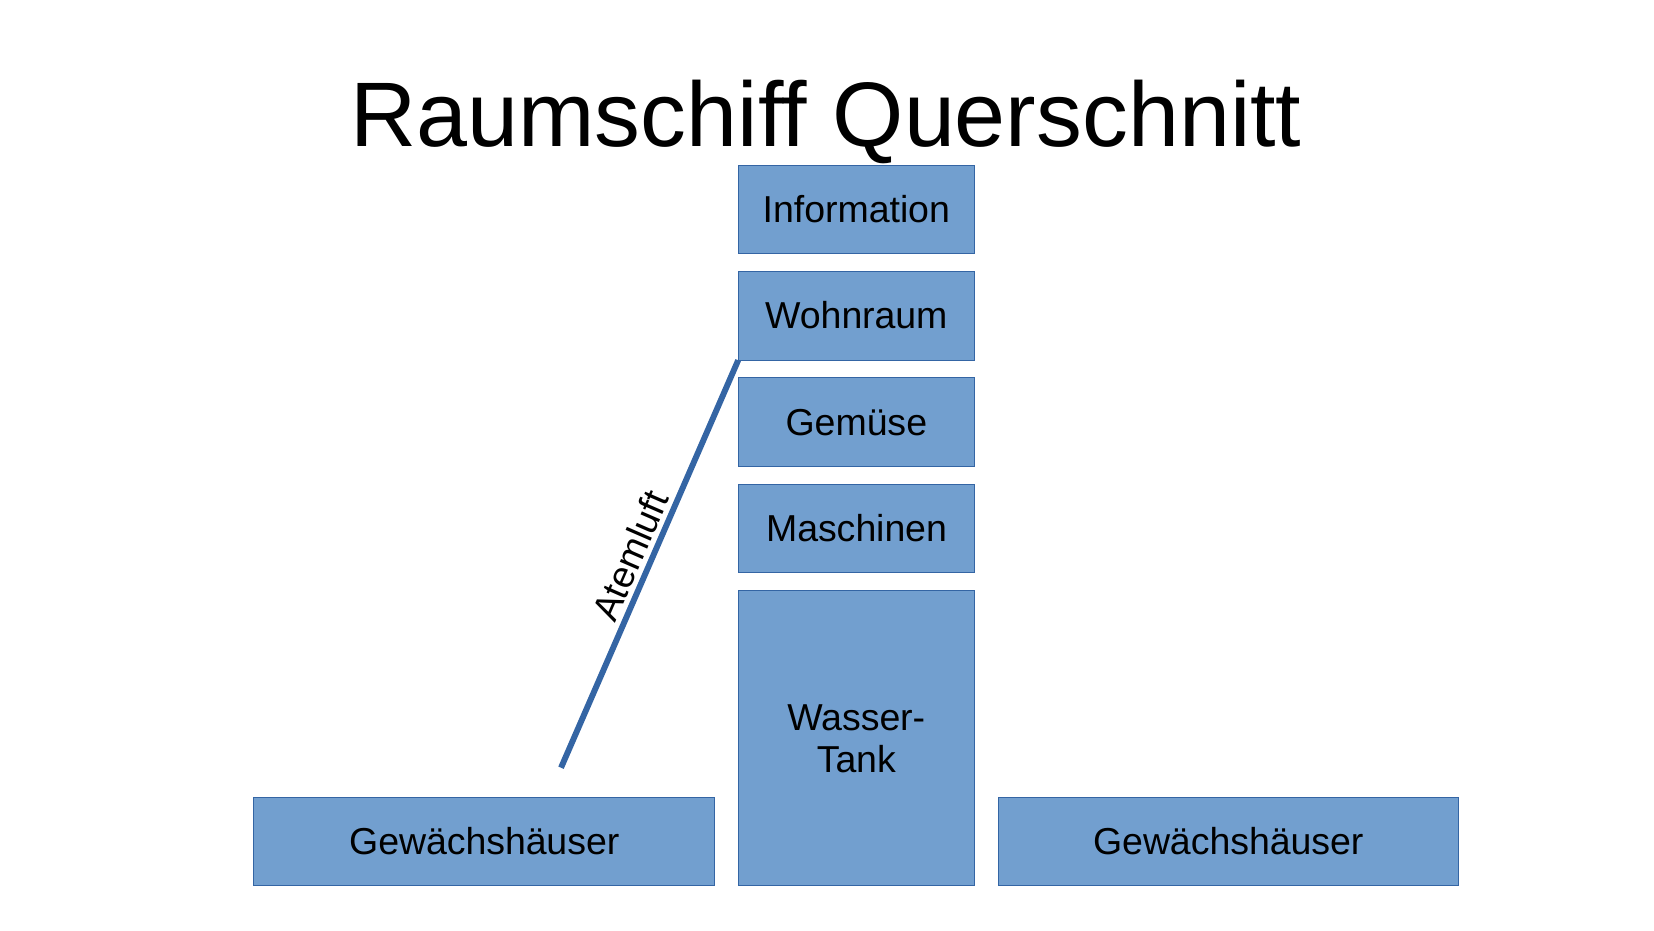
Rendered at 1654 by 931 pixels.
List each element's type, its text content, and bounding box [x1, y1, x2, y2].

text_box Wasser- Tank [738, 590, 975, 886]
text_box Gewächshäuser [253, 797, 715, 886]
title Raumschiff Querschnitt [82, 37, 1571, 193]
text_box Wohnraum [738, 271, 975, 361]
text_box Gewächshäuser [998, 797, 1459, 886]
text_box Information [738, 165, 975, 254]
text_box Maschinen [738, 484, 975, 573]
text_box Gemüse [738, 377, 975, 467]
